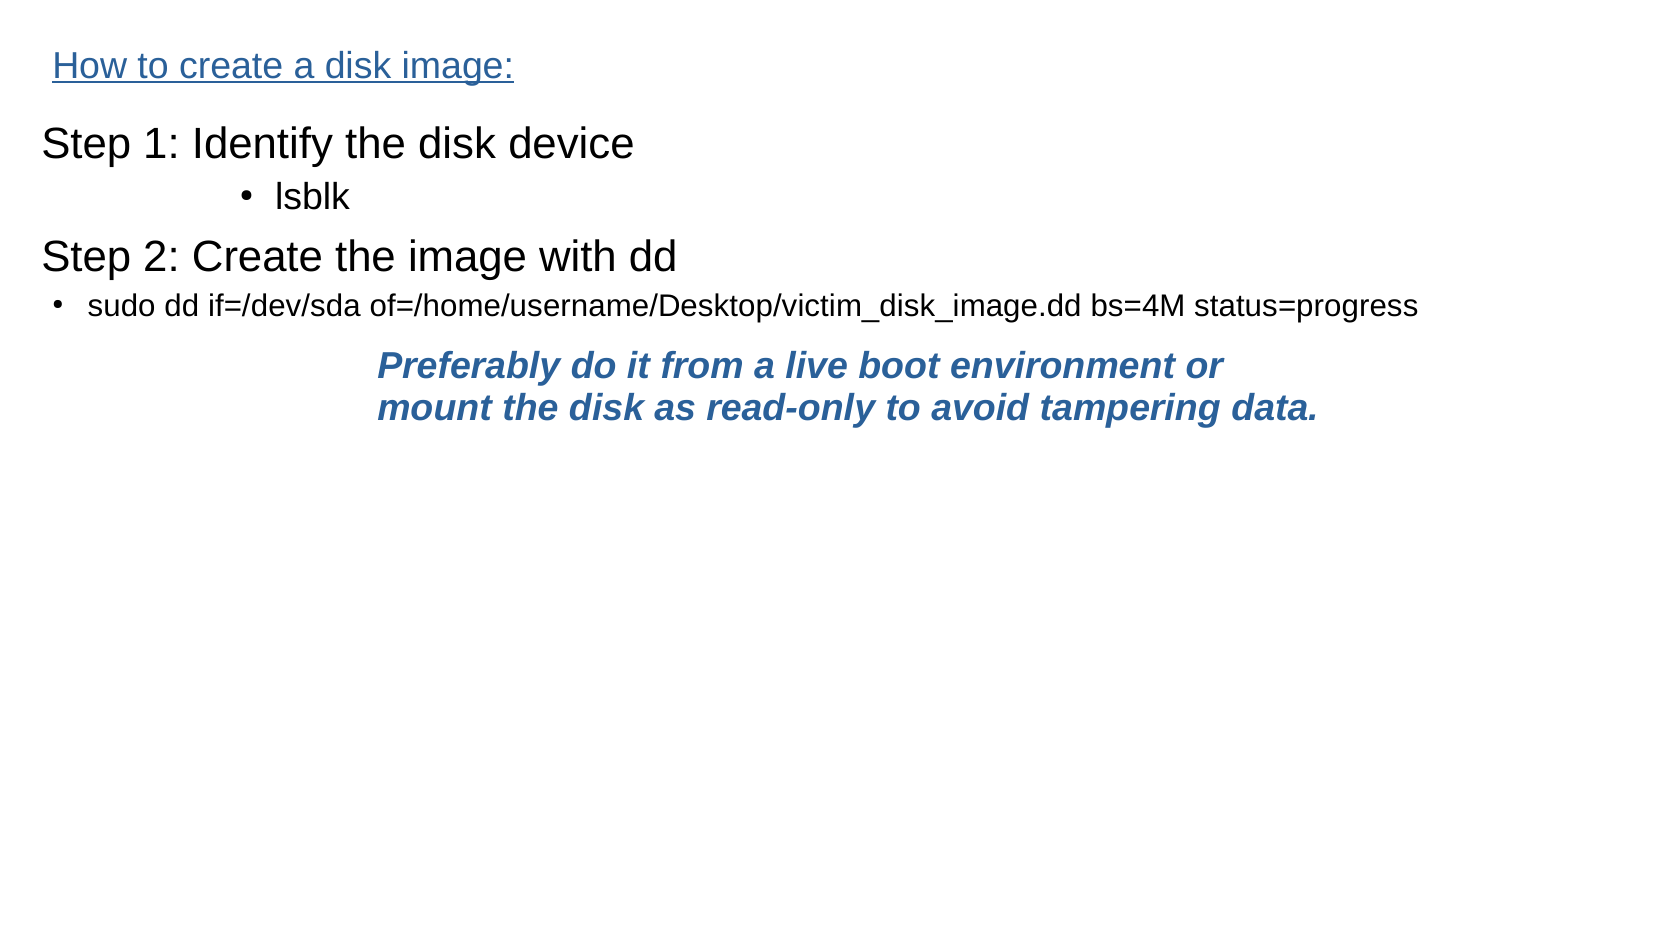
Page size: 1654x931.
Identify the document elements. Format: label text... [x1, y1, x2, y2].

text_box sudo dd if=/dev/sda of=/home/username/Desktop/victim_disk_image.dd bs=4M status=progress [37, 280, 1654, 338]
text_box Preferably do it from a live boot environment or mount the disk as read-only to avoid tampering data. [362, 337, 1351, 488]
text_box lsblk [225, 168, 780, 225]
text_box Step 1: Identify the disk device [26, 111, 788, 151]
text_box Step 2: Create the image with dd [26, 225, 788, 264]
text_box How to create a disk image: [37, 37, 676, 111]
